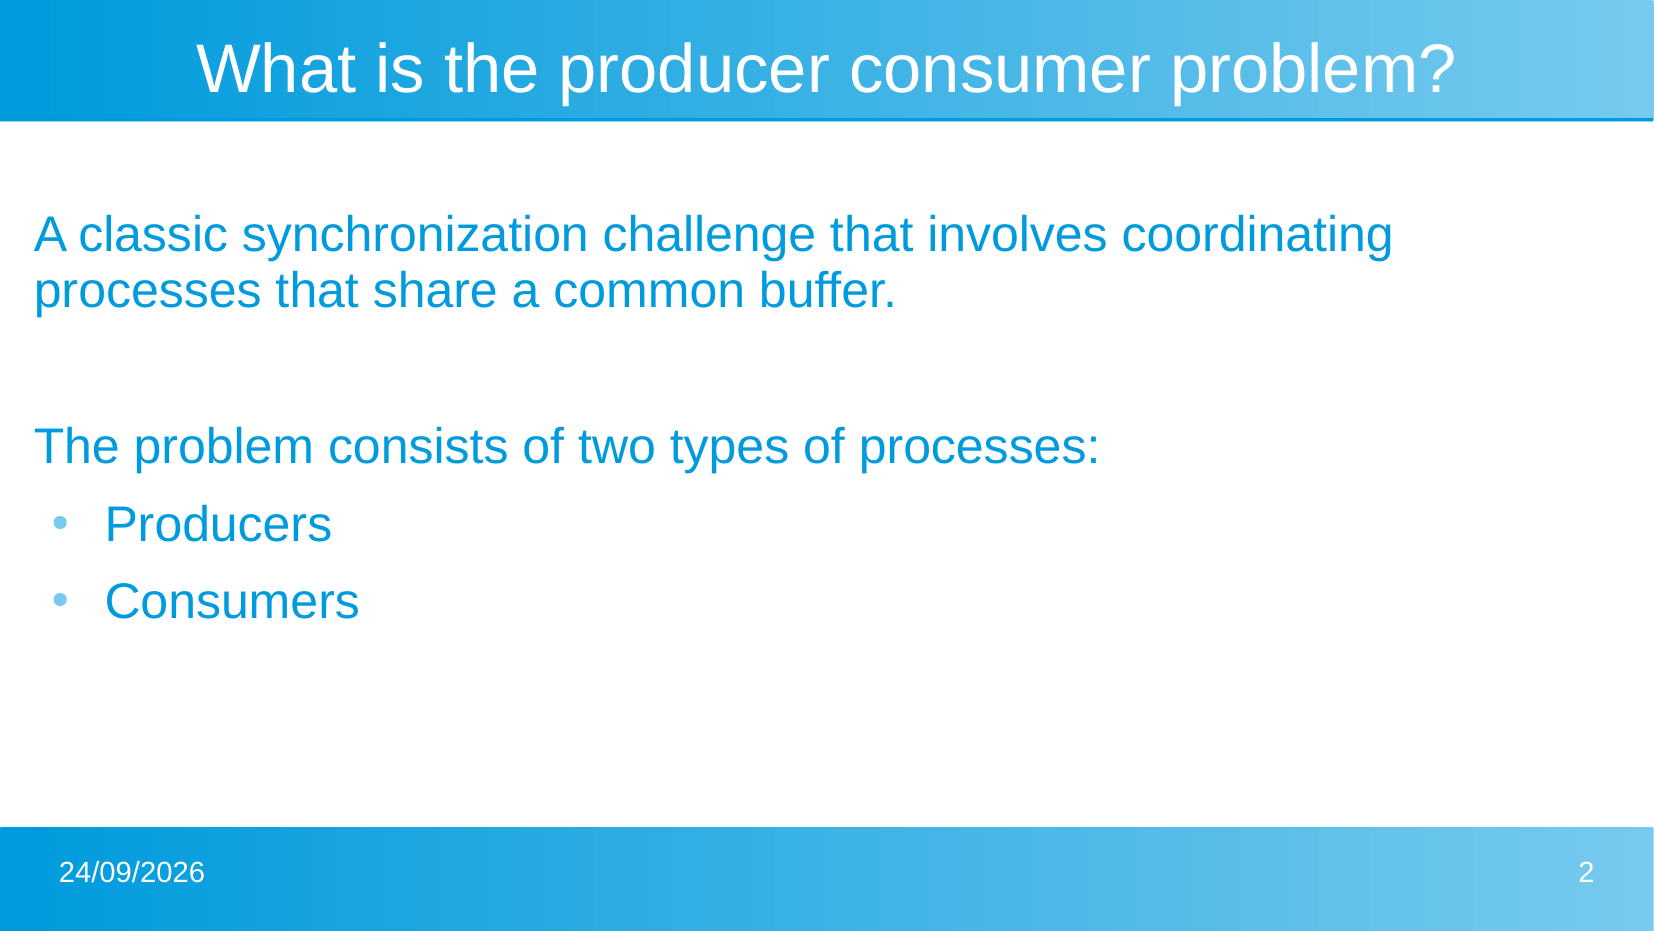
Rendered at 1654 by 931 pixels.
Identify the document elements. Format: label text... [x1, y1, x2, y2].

title What is the producer consumer problem? [59, 29, 1595, 108]
list A classic synchronization challenge that involves coordinating processes that share a common buffer. The problem consists of two types of processes: Producers Consumers [33, 206, 1570, 798]
